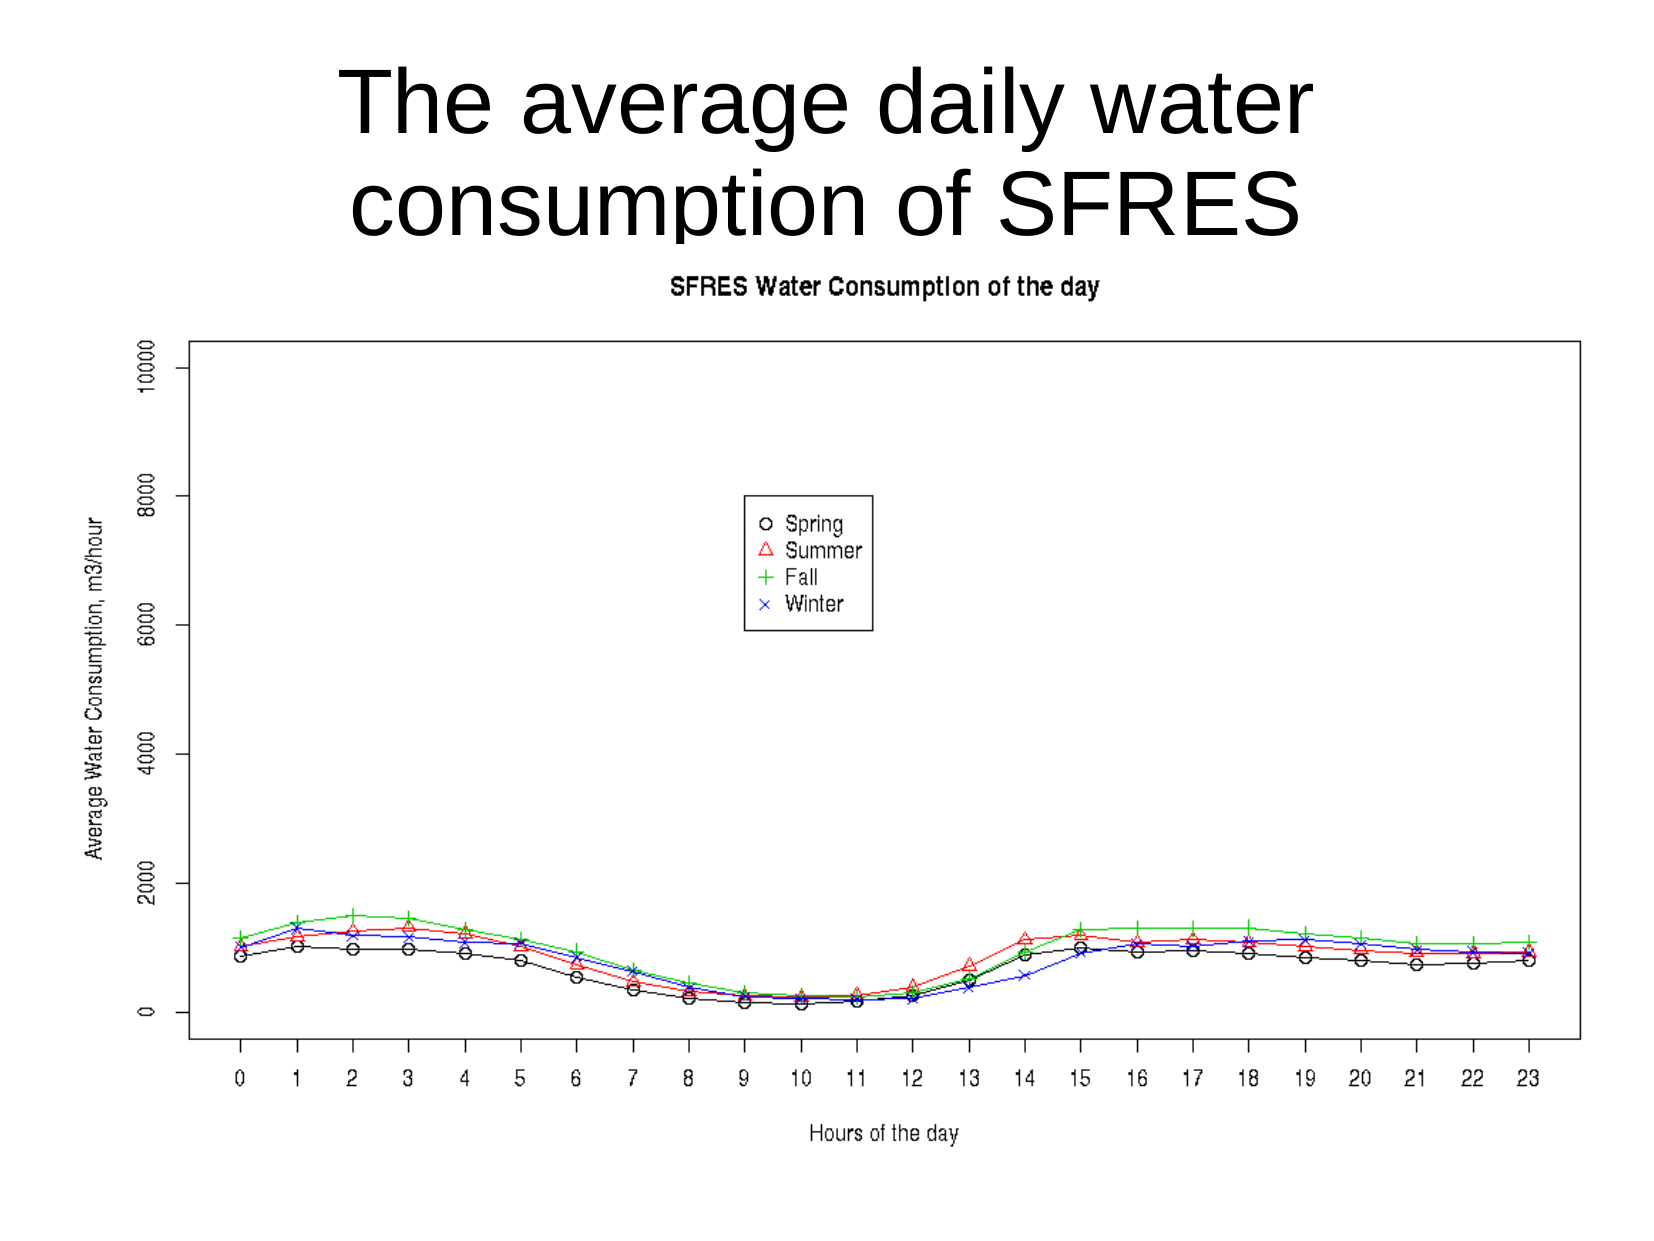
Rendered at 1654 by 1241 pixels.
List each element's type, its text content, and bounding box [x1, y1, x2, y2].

picture [82, 244, 1587, 1158]
title The average daily water consumption of SFRES [82, 49, 1571, 244]
